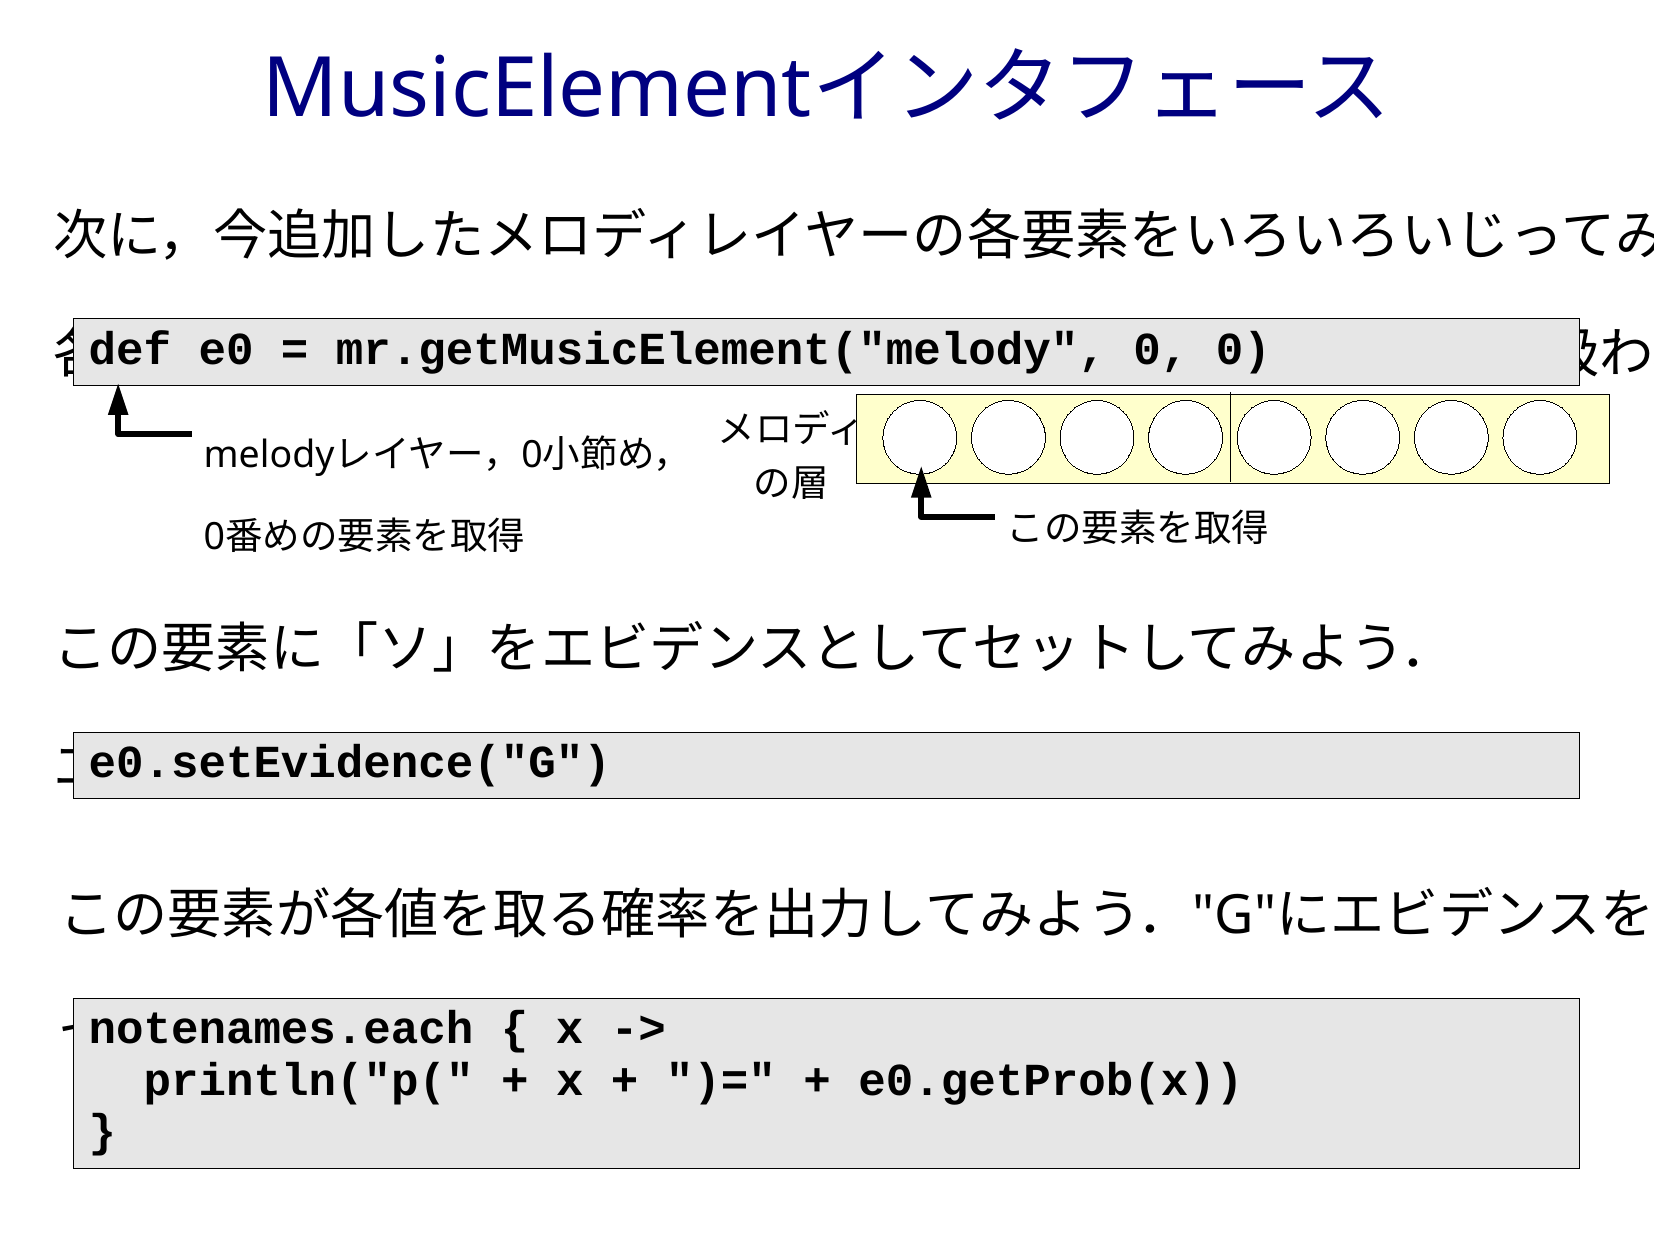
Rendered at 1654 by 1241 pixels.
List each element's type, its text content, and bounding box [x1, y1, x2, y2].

text_box notenames.each { x -> println("p(" + x + ")=" + e0.getProb(x)) } [73, 998, 1580, 1169]
text_box melodyレイヤー，0小節め， 0番めの要素を取得 [189, 389, 649, 506]
title MusicElementインタフェース [82, 27, 1571, 133]
text_box この要素に「ソ」をエビデンスとしてセットしてみよう． エビデンスをセットするには，setEvidenceメソッドを使う． [38, 558, 1349, 719]
text_box e0.setEvidence("G") [73, 732, 1580, 799]
text_box 次に，今追加したメロディレイヤーの各要素をいろいろいじってみよう． 各要素はMusicElementインタフェースのオブジェクトとして扱われる． [38, 144, 1647, 306]
text_box この要素を取得 [992, 490, 1271, 546]
text_box この要素が各値を取る確率を出力してみよう．"G"にエビデンスを セットしたのだから，p("G")=1, p(それ以外)=0 になるはずだ． [44, 823, 1523, 985]
text_box def e0 = mr.getMusicElement("melody", 0, 0) [73, 318, 1580, 386]
text_box [856, 394, 1610, 484]
text_box メロディ の層 [702, 391, 855, 487]
